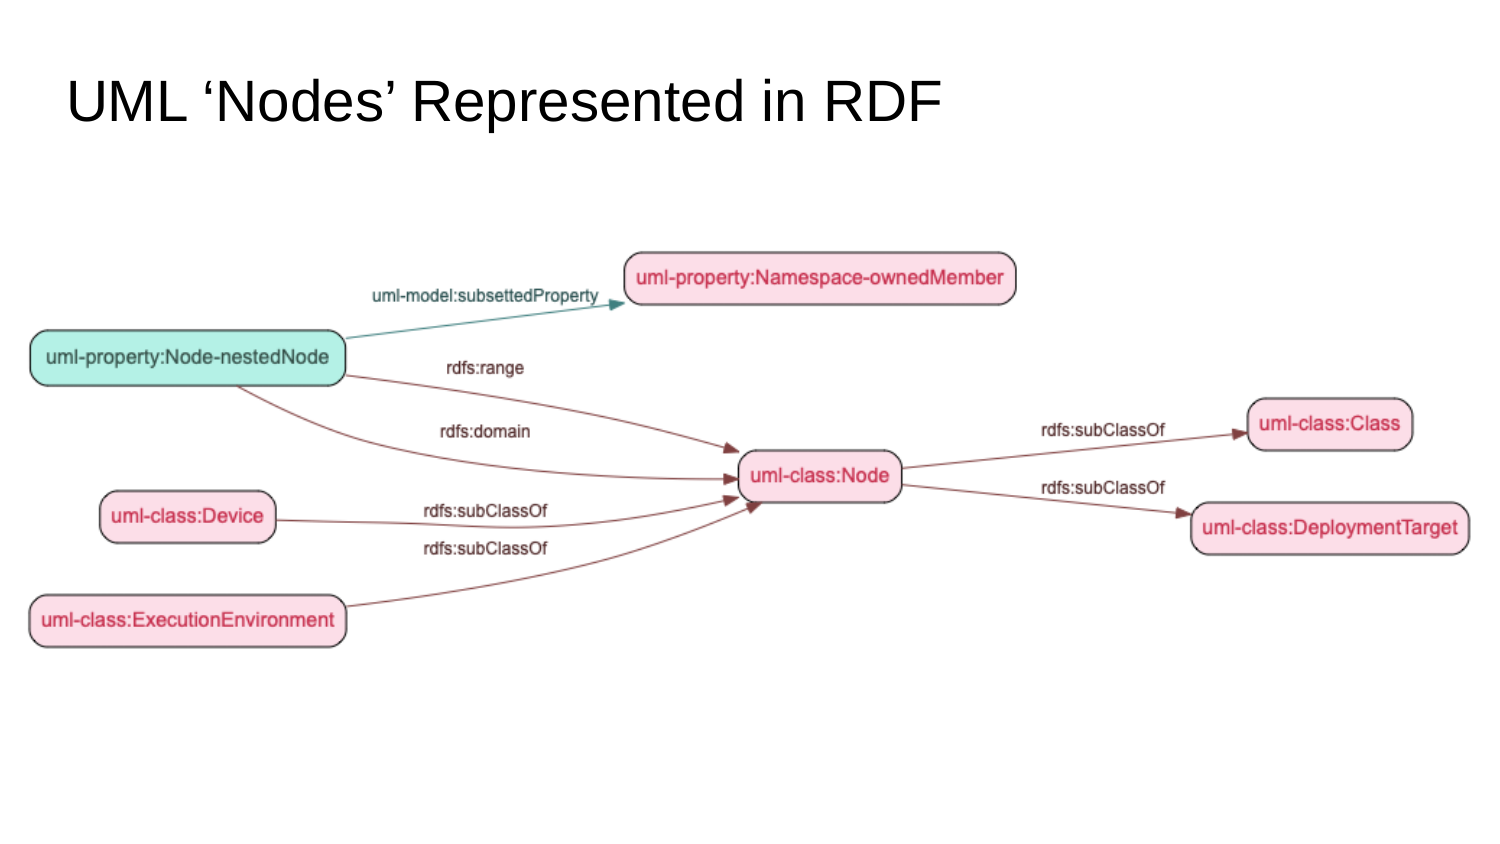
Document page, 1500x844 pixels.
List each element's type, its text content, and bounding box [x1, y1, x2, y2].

picture [24, 247, 1475, 654]
title UML ‘Nodes’ Represented in RDF [51, 48, 1449, 142]
